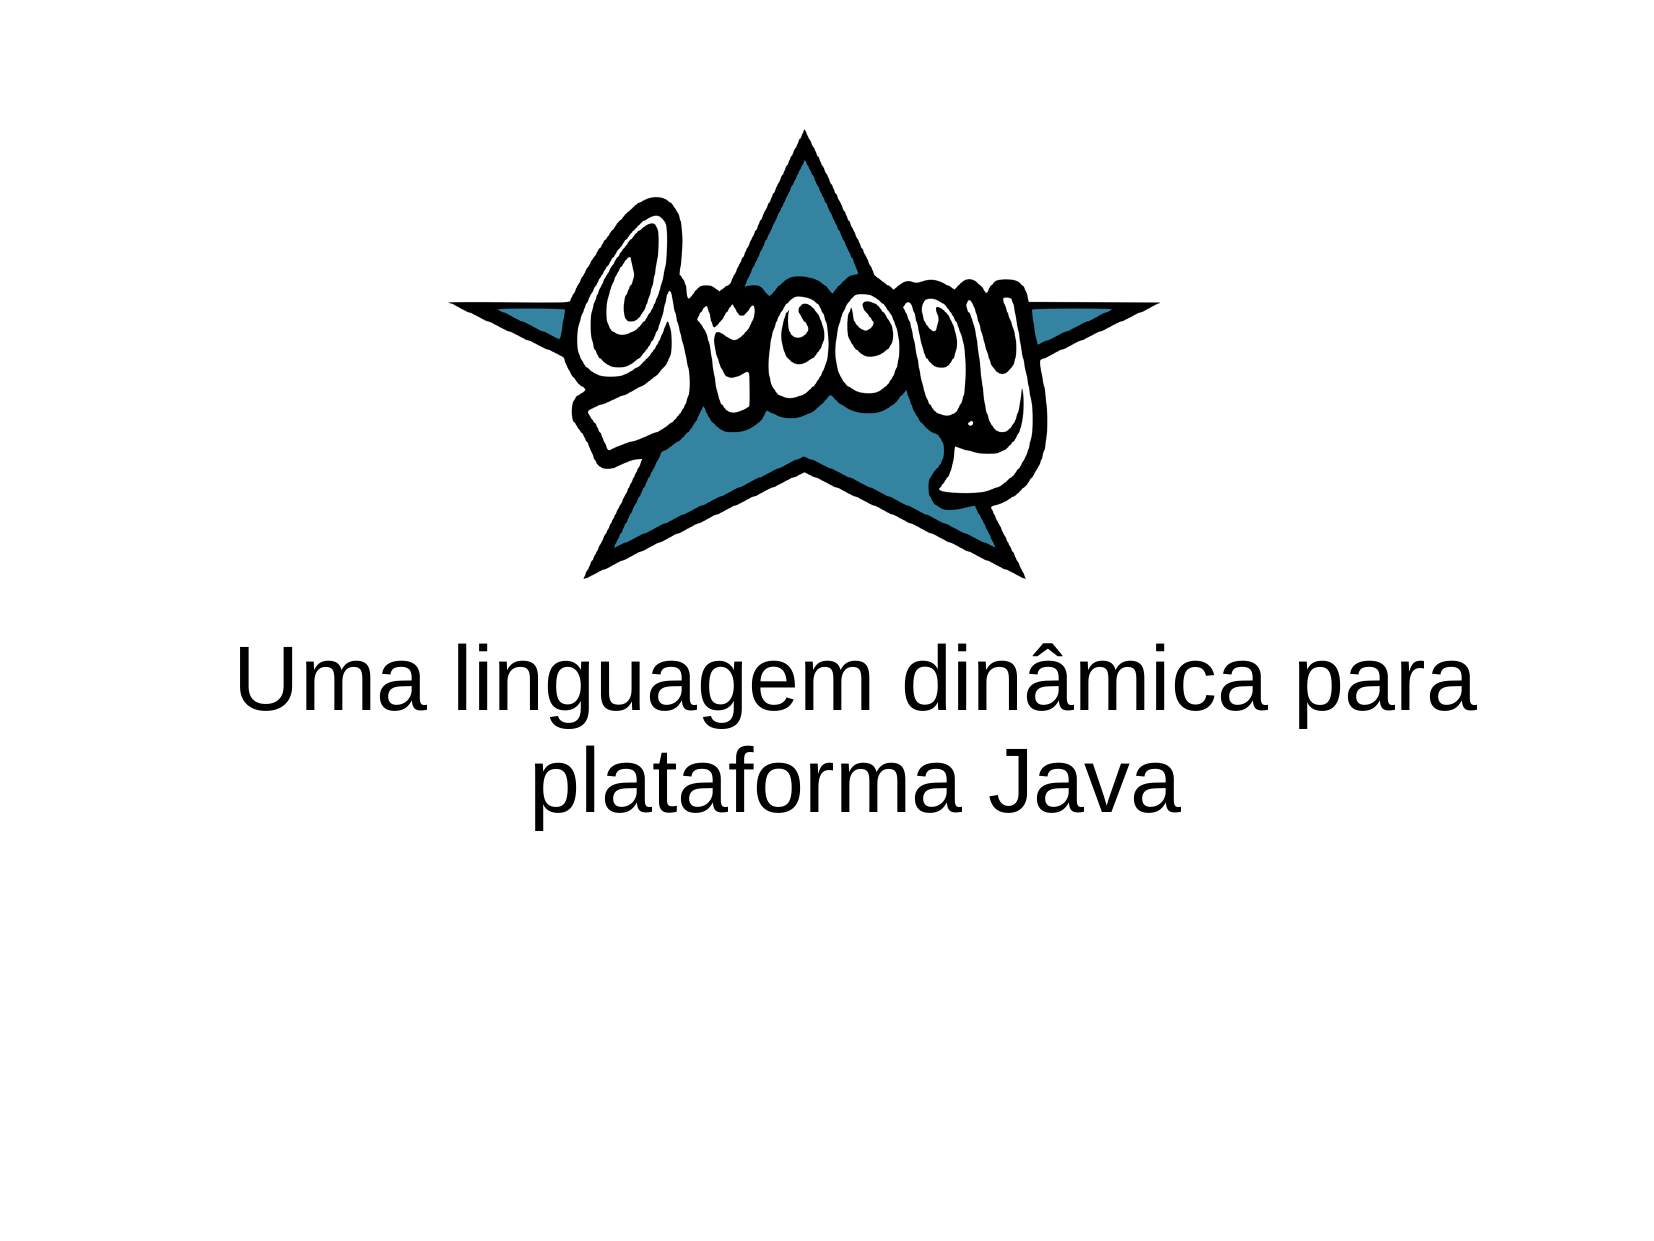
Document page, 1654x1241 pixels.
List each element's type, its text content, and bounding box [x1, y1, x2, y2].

title Uma linguagem dinâmica para plataforma Java [94, 625, 1583, 834]
picture [448, 129, 1170, 579]
